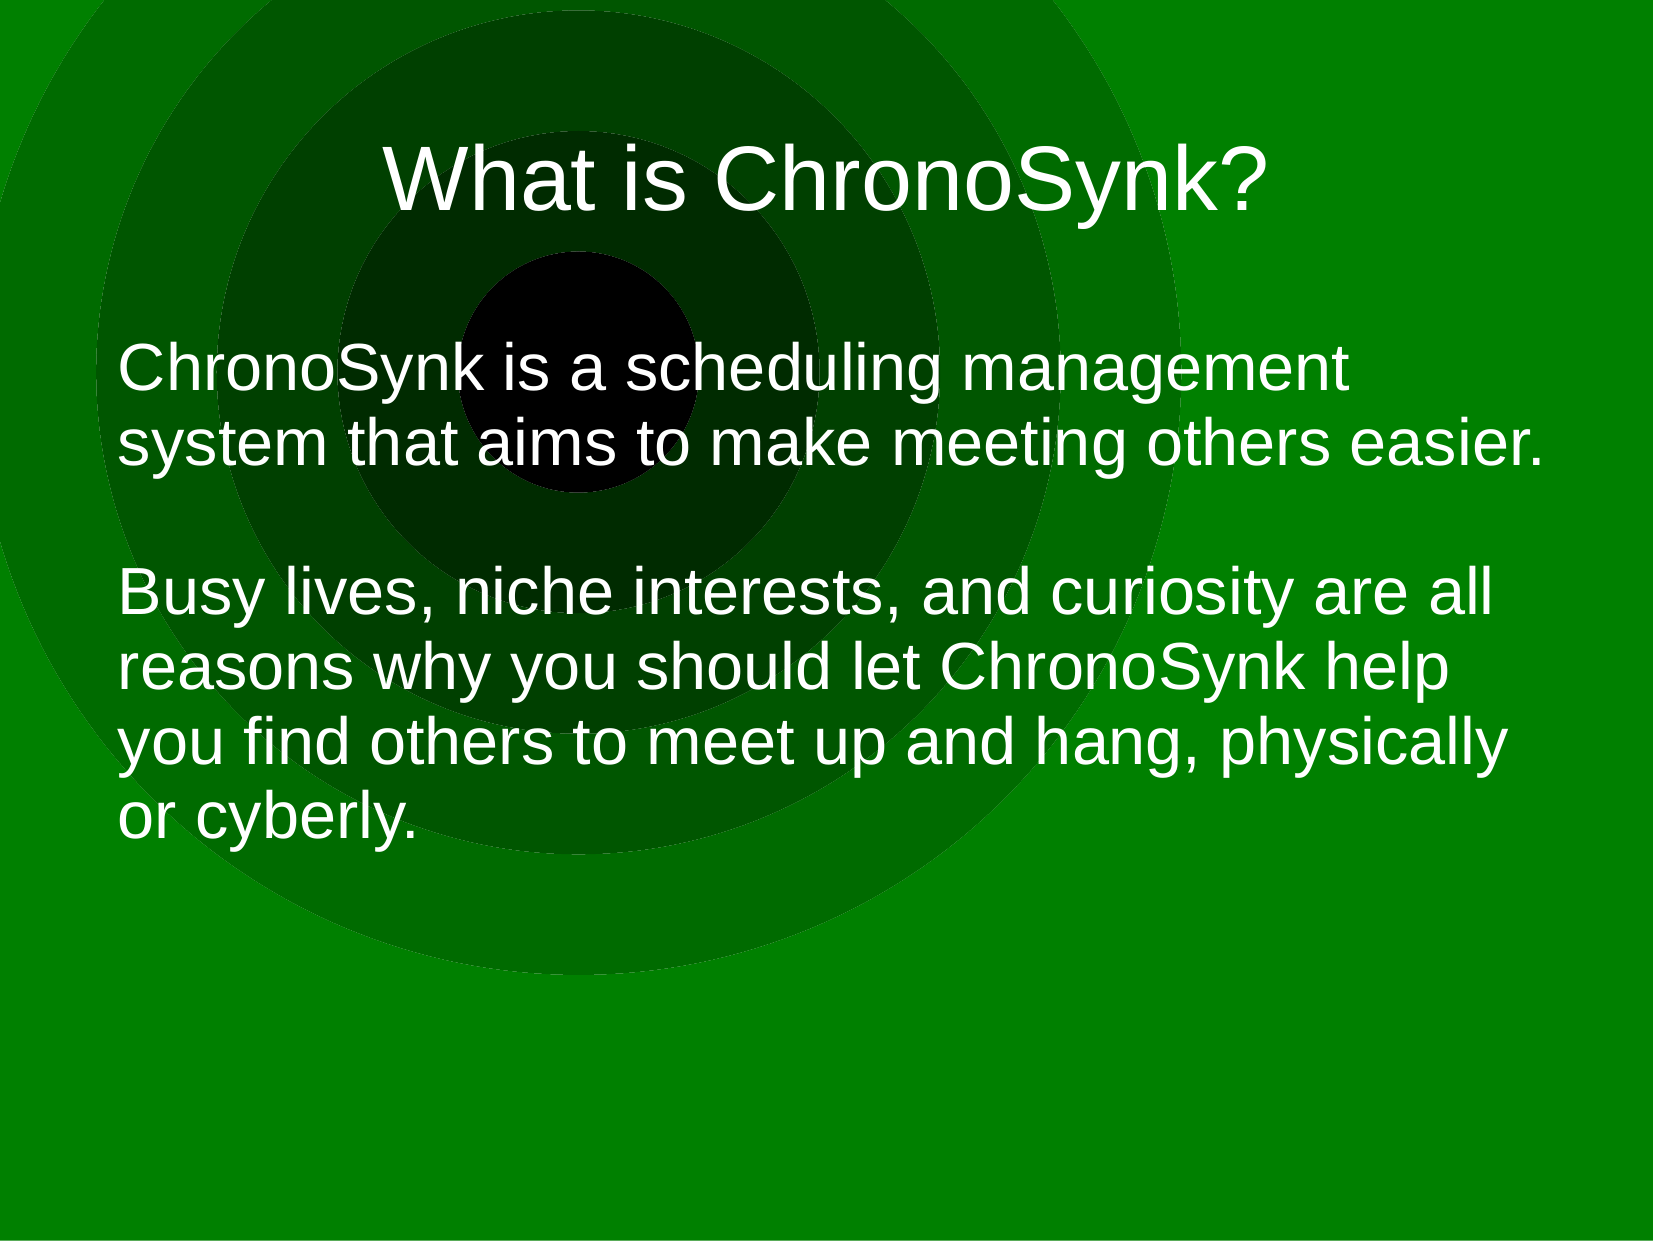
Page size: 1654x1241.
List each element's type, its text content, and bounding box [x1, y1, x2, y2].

title What is ChronoSynk? [82, 75, 1571, 283]
subtitle ChronoSynk is a scheduling management system that aims to make meeting others easier. Busy lives, niche interests, and curiosity are all reasons why you should let ChronoSynk help you find others to meet up and hang, physically or cyberly. [82, 330, 1571, 1149]
